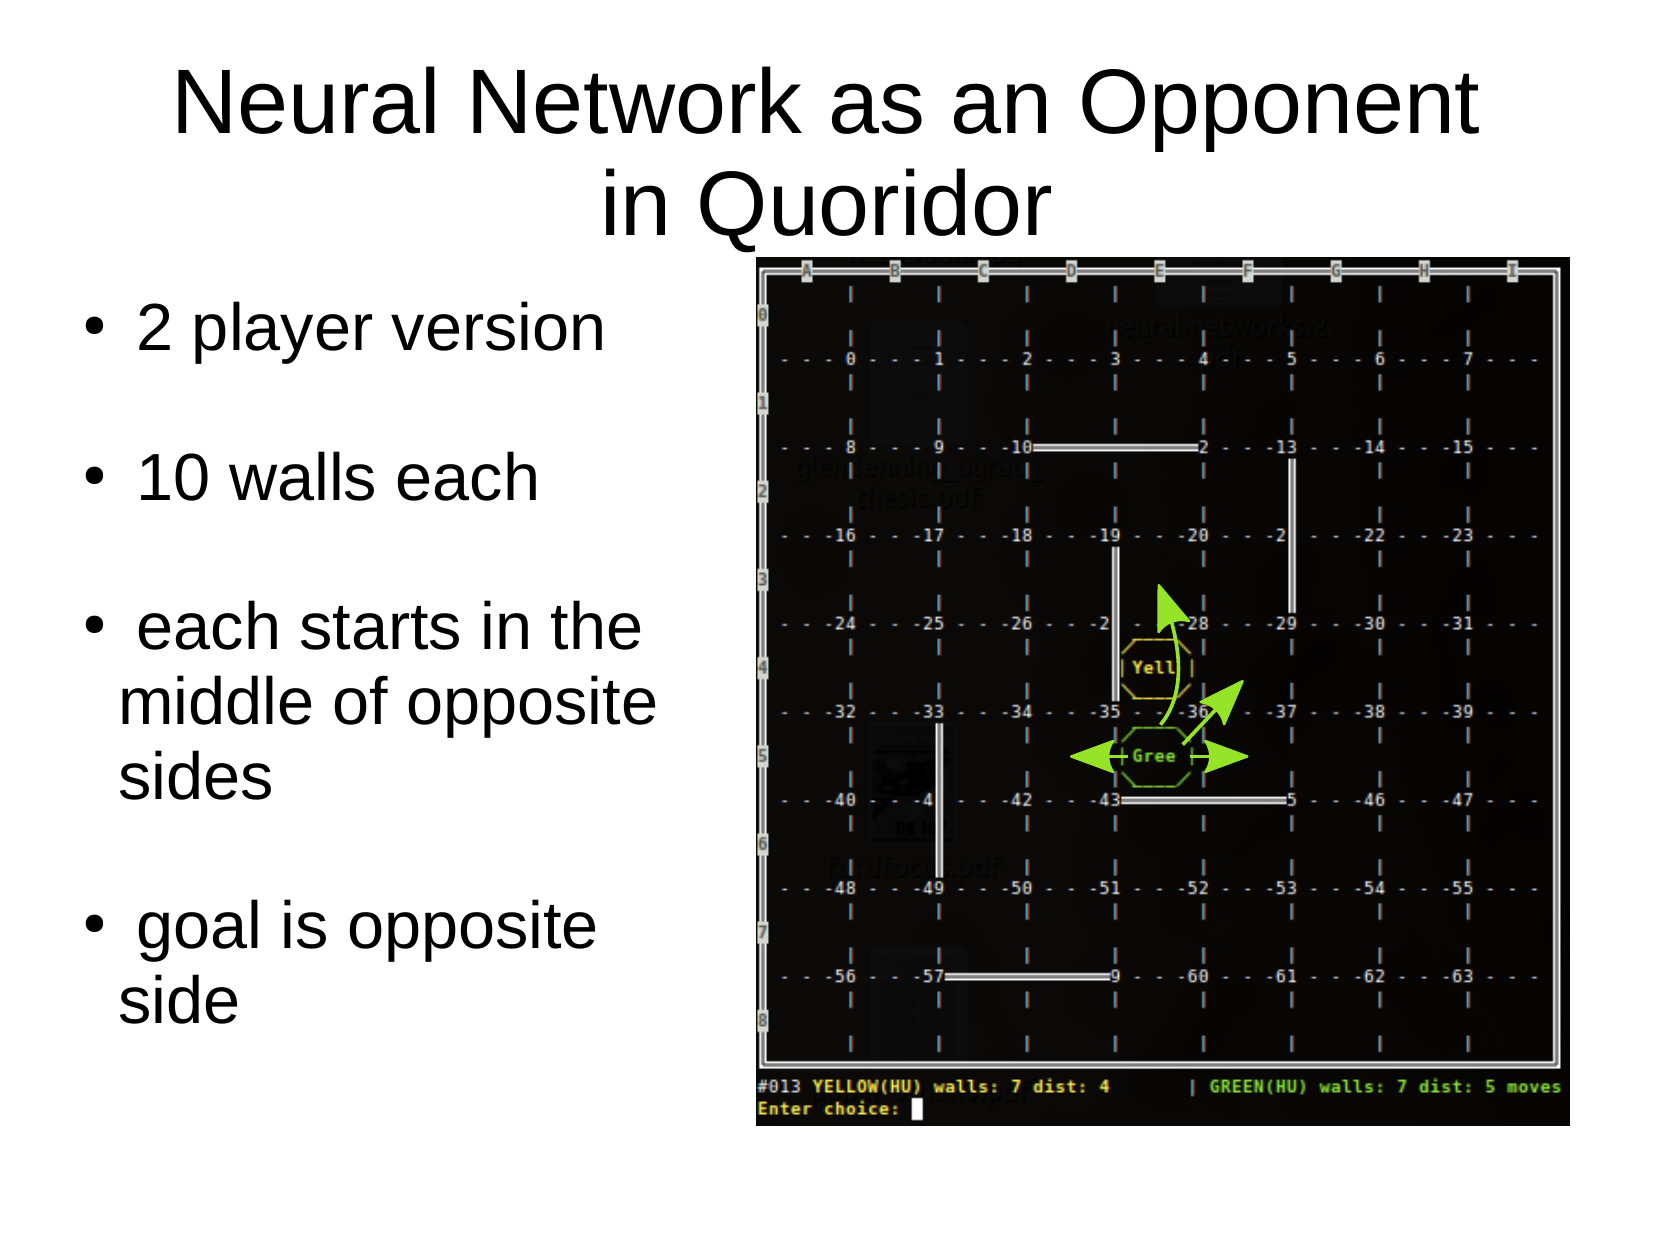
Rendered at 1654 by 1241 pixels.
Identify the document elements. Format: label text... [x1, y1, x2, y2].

text_box 2 player version 10 walls each each starts in the middle of opposite sides goal is opposite side [82, 290, 706, 1038]
title Neural Network as an Opponent in Quoridor [82, 49, 1571, 257]
picture [755, 256, 1571, 1127]
